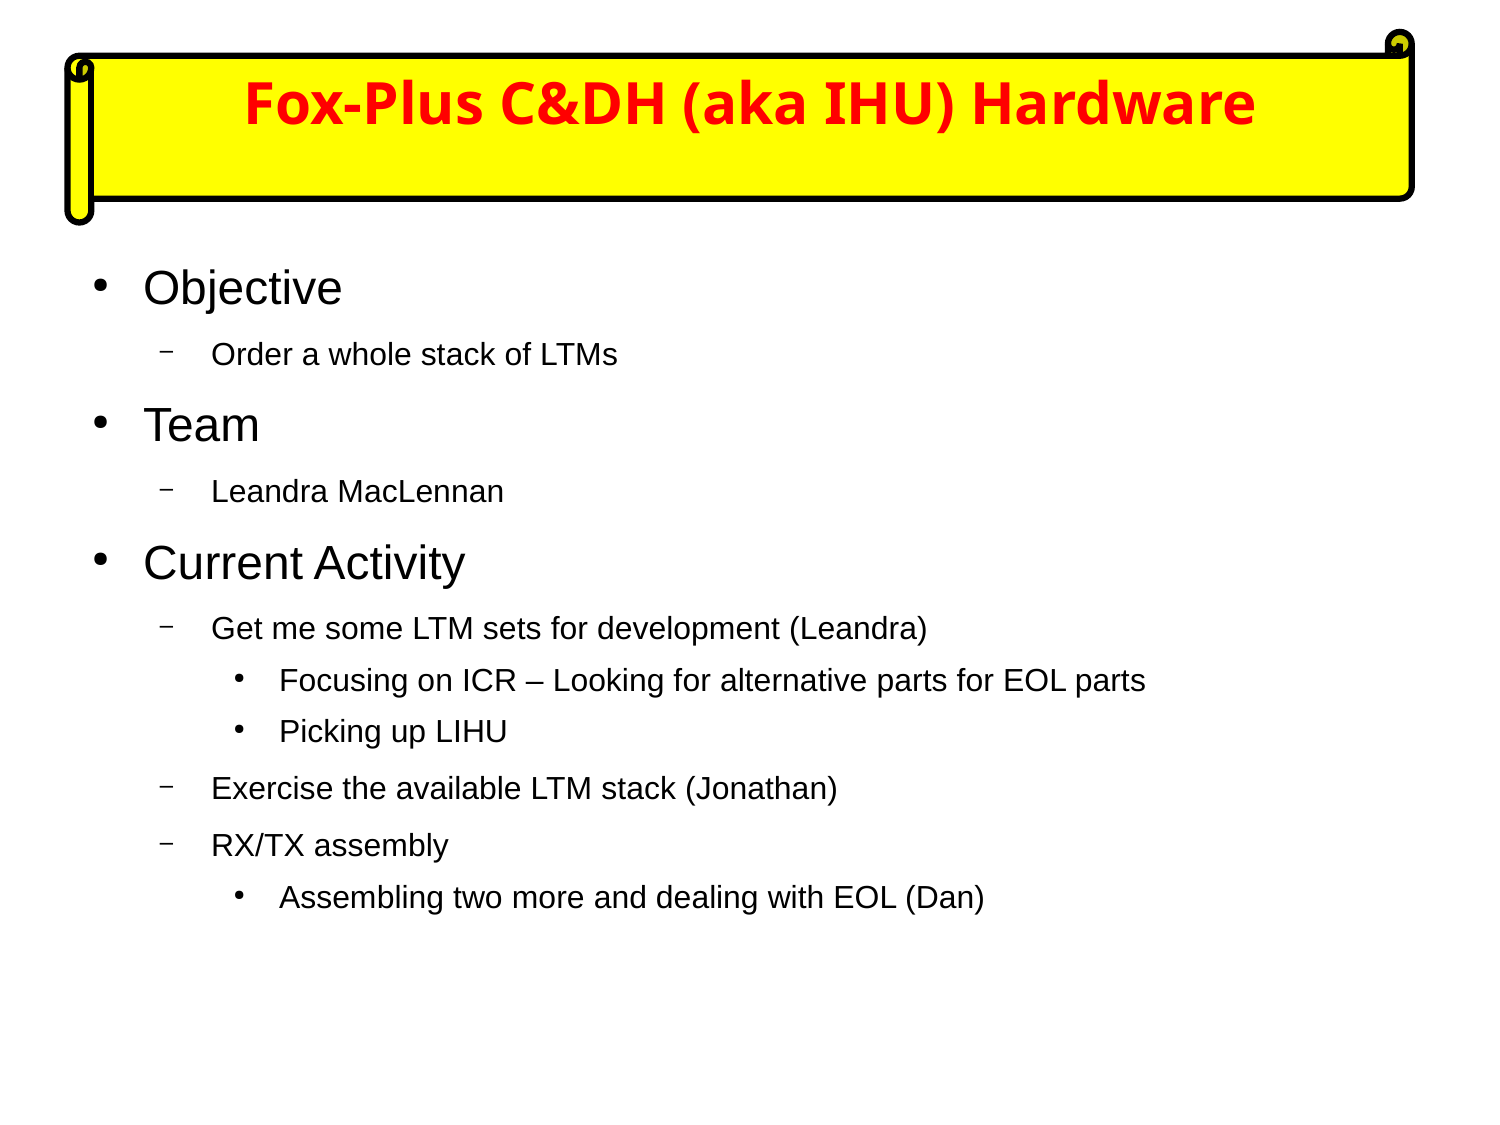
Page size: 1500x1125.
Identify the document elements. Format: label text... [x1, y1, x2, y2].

list Objective Order a whole stack of LTMs Team Leandra MacLennan Current Activity Get me some LTM sets for development (Leandra) Focusing on ICR – Looking for alternative parts for EOL parts Picking up LIHU Exercise the available LTM stack (Jonathan) RX/TX assembly Assembling two more and dealing with EOL (Dan) [75, 263, 1426, 916]
text_box [72, 31, 1412, 58]
text_box [67, 144, 1412, 223]
text_box Fox-Plus C&DH (aka IHU) Hardware [0, 58, 1500, 144]
